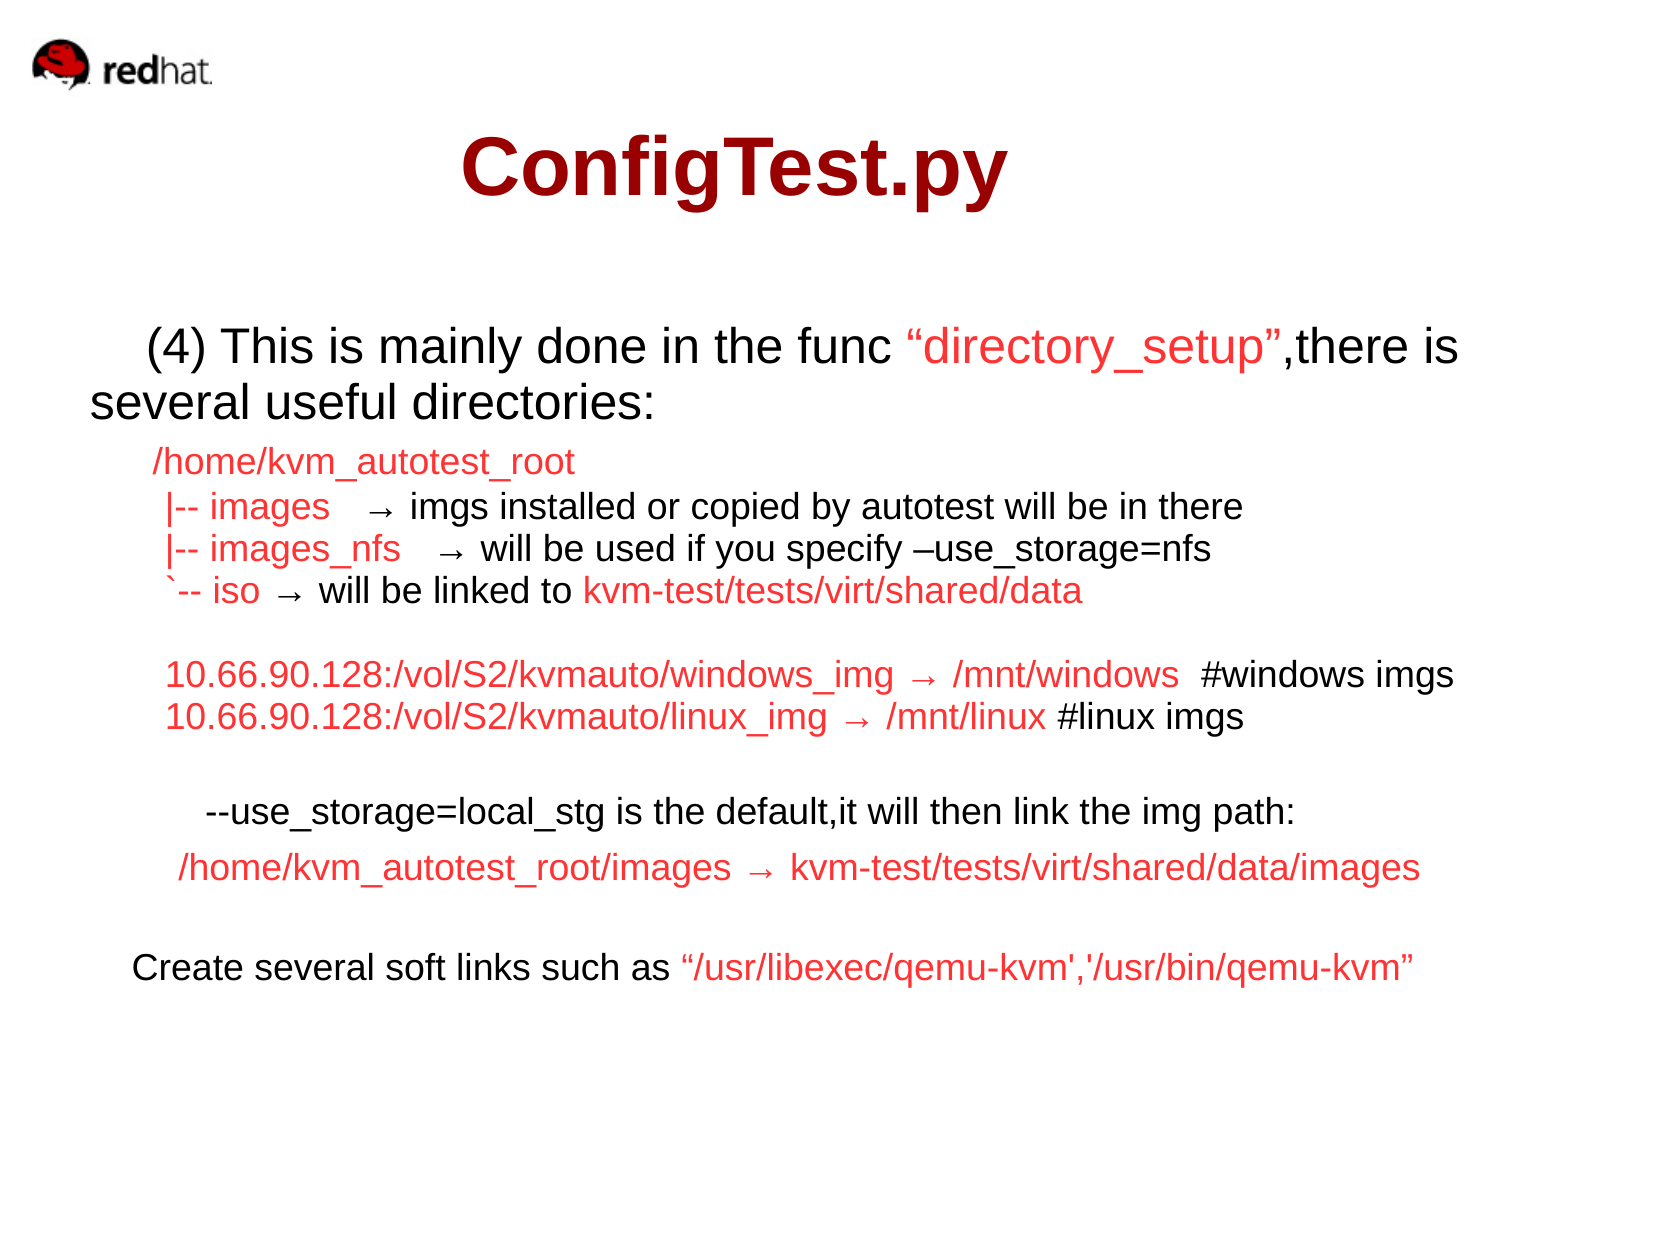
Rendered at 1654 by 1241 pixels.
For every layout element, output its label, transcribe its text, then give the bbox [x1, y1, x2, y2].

text_box (4) This is mainly done in the func “directory_setup”,there is several useful directories: /home/kvm_autotest_root |-- images → imgs installed or copied by autotest will be in there |-- images_nfs → will be used if you specify –use_storage=nfs `-- iso → will be linked to kvm-test/tests/virt/shared/data 10.66.90.128:/vol/S2/kvmauto/windows_img → /mnt/windows #windows imgs 10.66.90.128:/vol/S2/kvmauto/linux_img → /mnt/linux #linux imgs --use_storage=local_stg is the default,it will then link the img path: /home/kvm_autotest_root/images → kvm-test/tests/virt/shared/data/images Create several soft links such as “/usr/libexec/qemu-kvm','/usr/bin/qemu-kvm” [75, 255, 1606, 1164]
text_box ConfigTest.py [150, 112, 1313, 226]
picture [31, 37, 212, 98]
